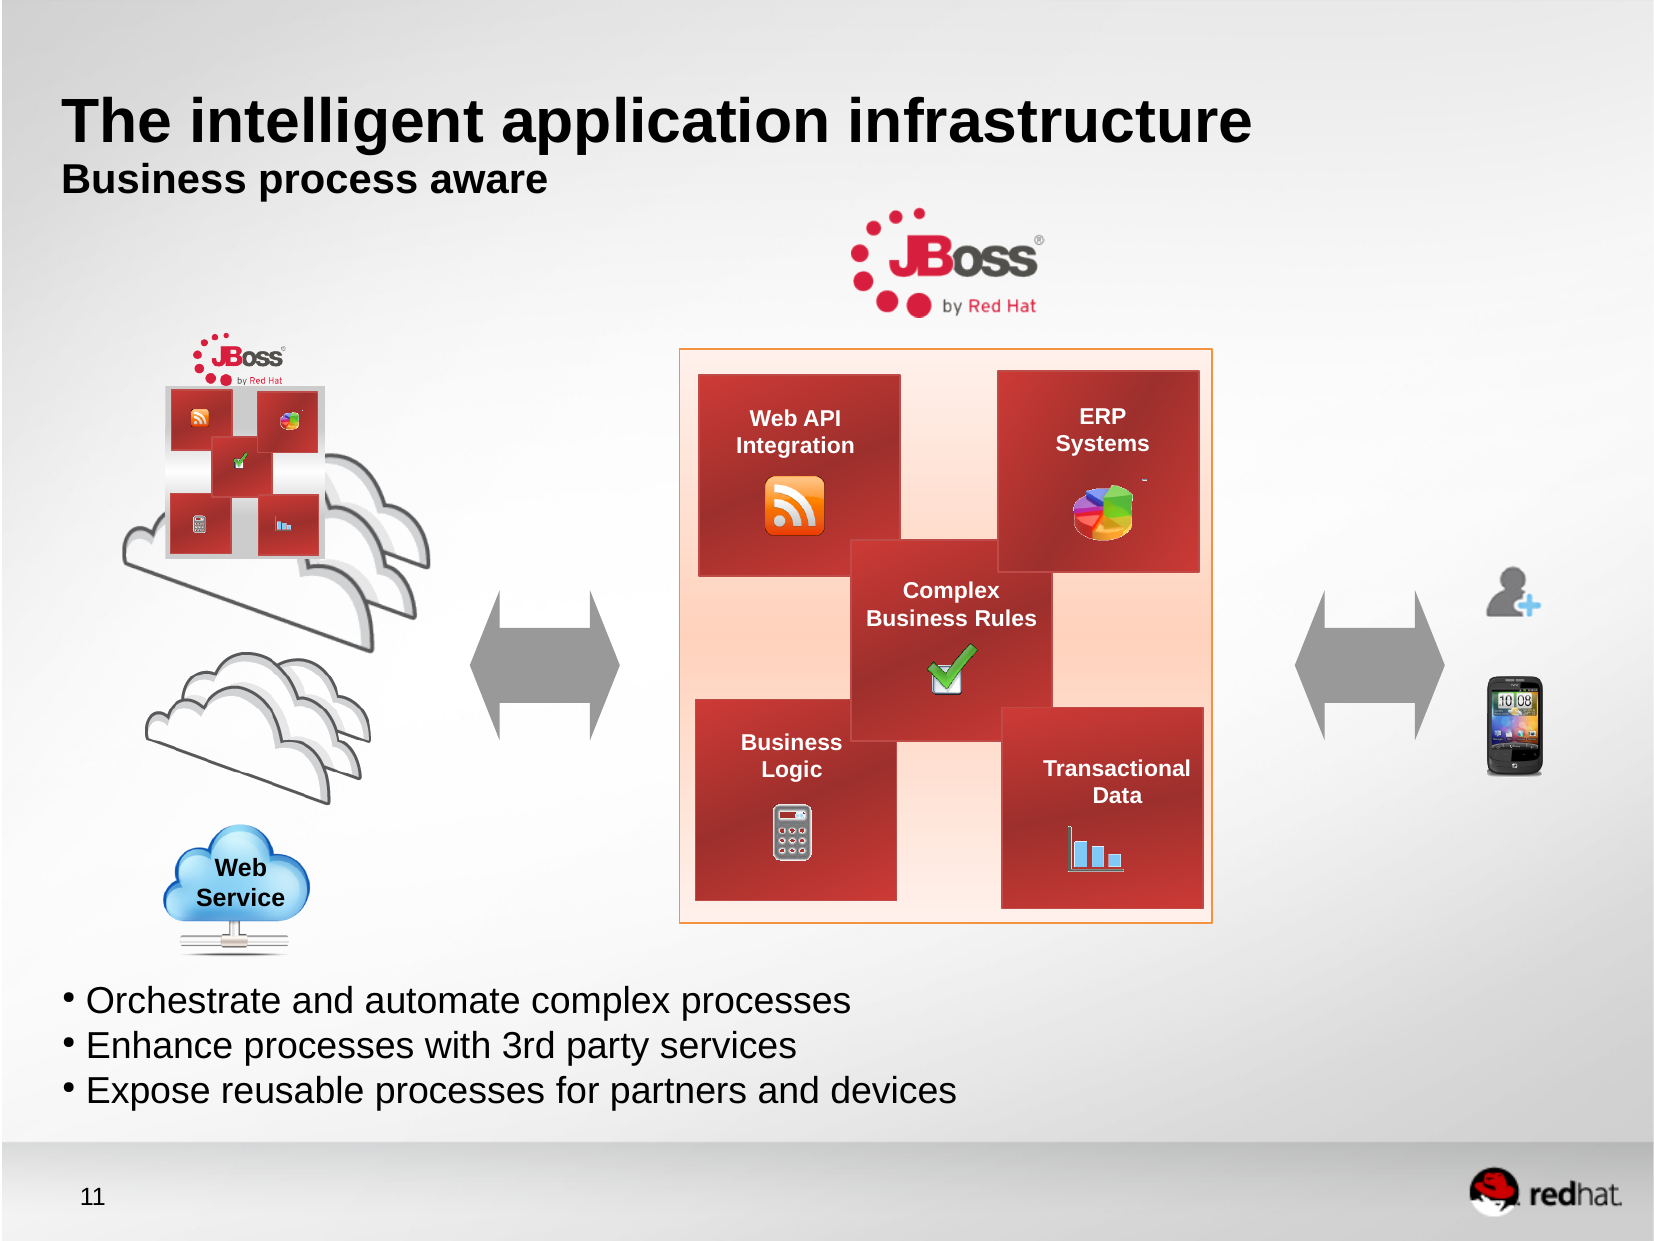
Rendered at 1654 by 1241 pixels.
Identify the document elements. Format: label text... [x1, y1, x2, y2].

text_box Transactional Data [1028, 746, 1165, 800]
text_box [469, 590, 620, 741]
text_box Orchestrate and automate complex processes Enhance processes with 3rd party services Expose reusable processes for partners and devices [62, 972, 1538, 1070]
text_box Business Logic [726, 720, 858, 755]
text_box [1294, 590, 1445, 741]
text_box Web Service [164, 870, 318, 919]
text_box <number> [65, 1172, 452, 1239]
text_box The intelligent application infrastructure Business process aware [61, 95, 1577, 192]
text_box ERP Systems [1040, 393, 1165, 464]
text_box Web API Integration [721, 396, 870, 466]
text_box [165, 386, 325, 559]
picture [2, 0, 1654, 1241]
text_box [679, 349, 1212, 923]
text_box Complex Business Rules [851, 568, 1052, 639]
